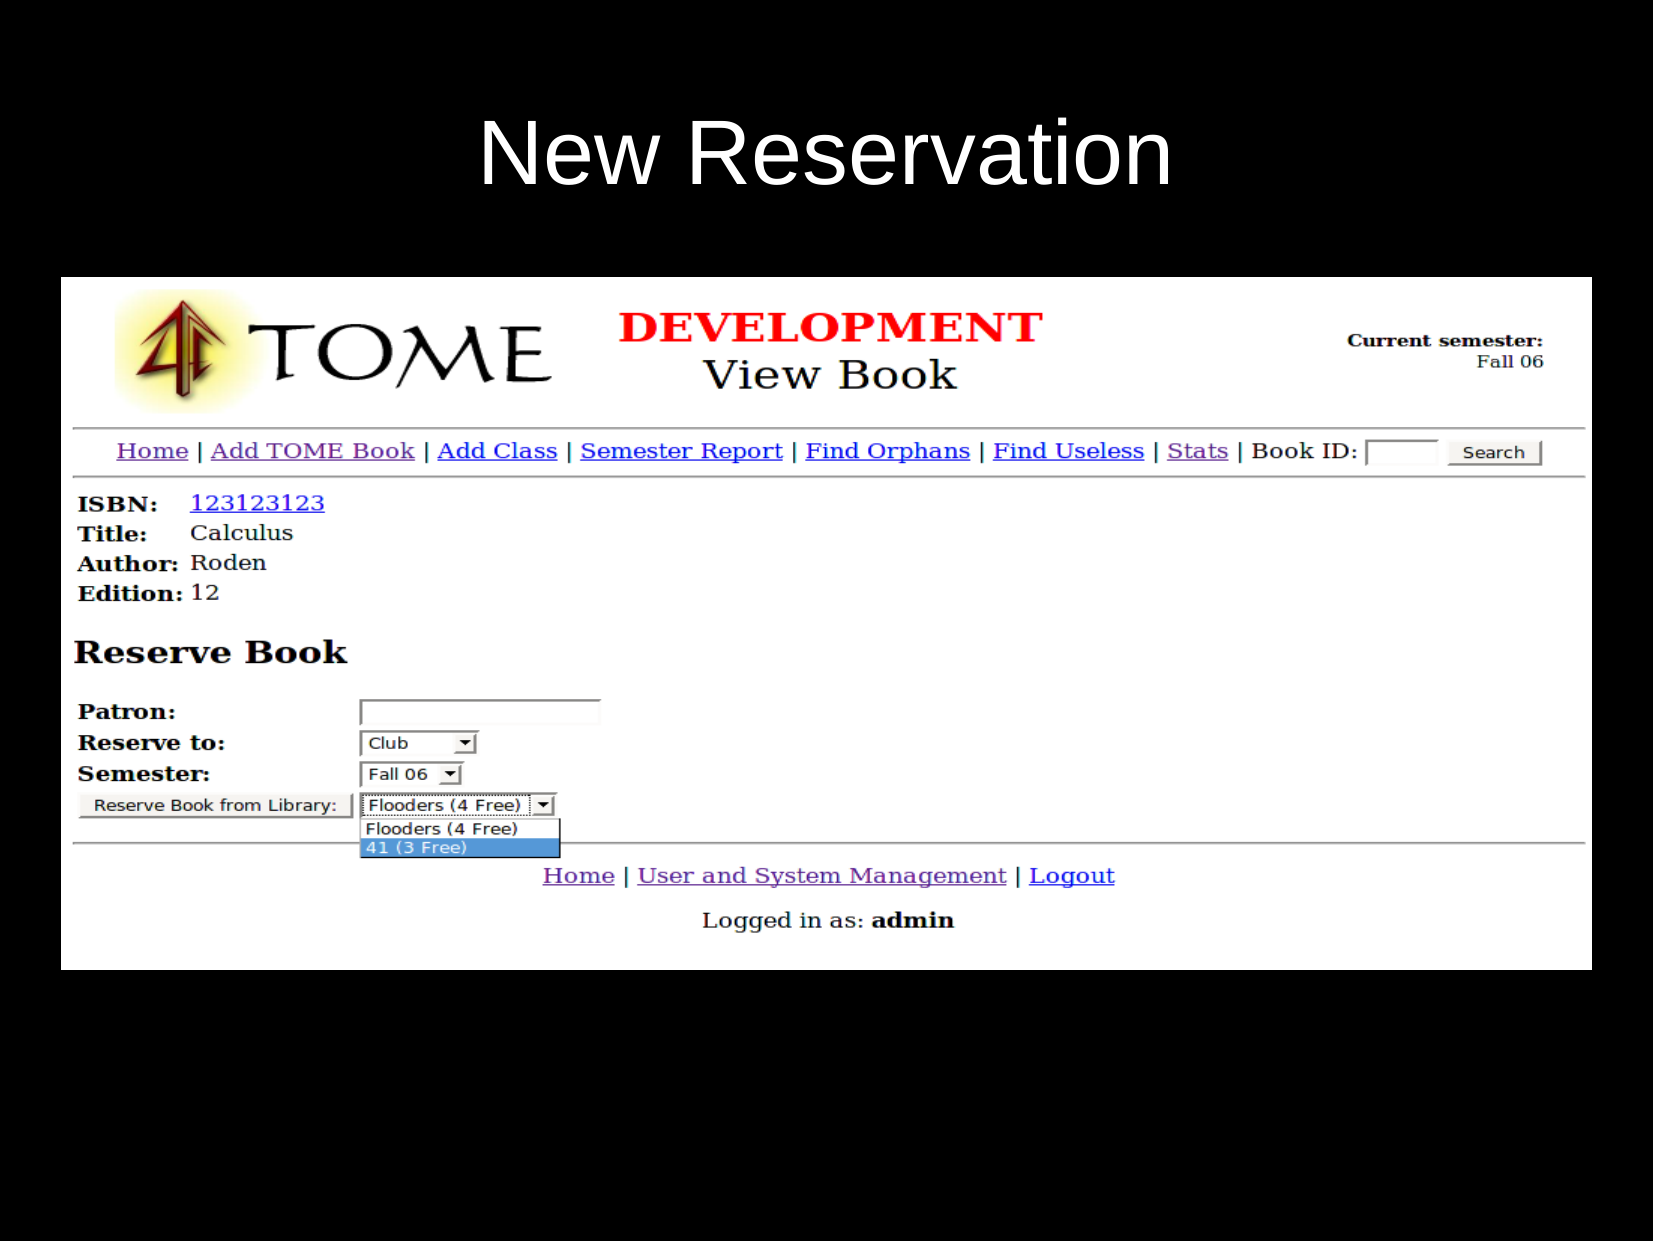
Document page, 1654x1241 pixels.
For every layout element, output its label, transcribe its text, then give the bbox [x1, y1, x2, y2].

title New Reservation [82, 56, 1571, 250]
picture [61, 277, 1592, 970]
